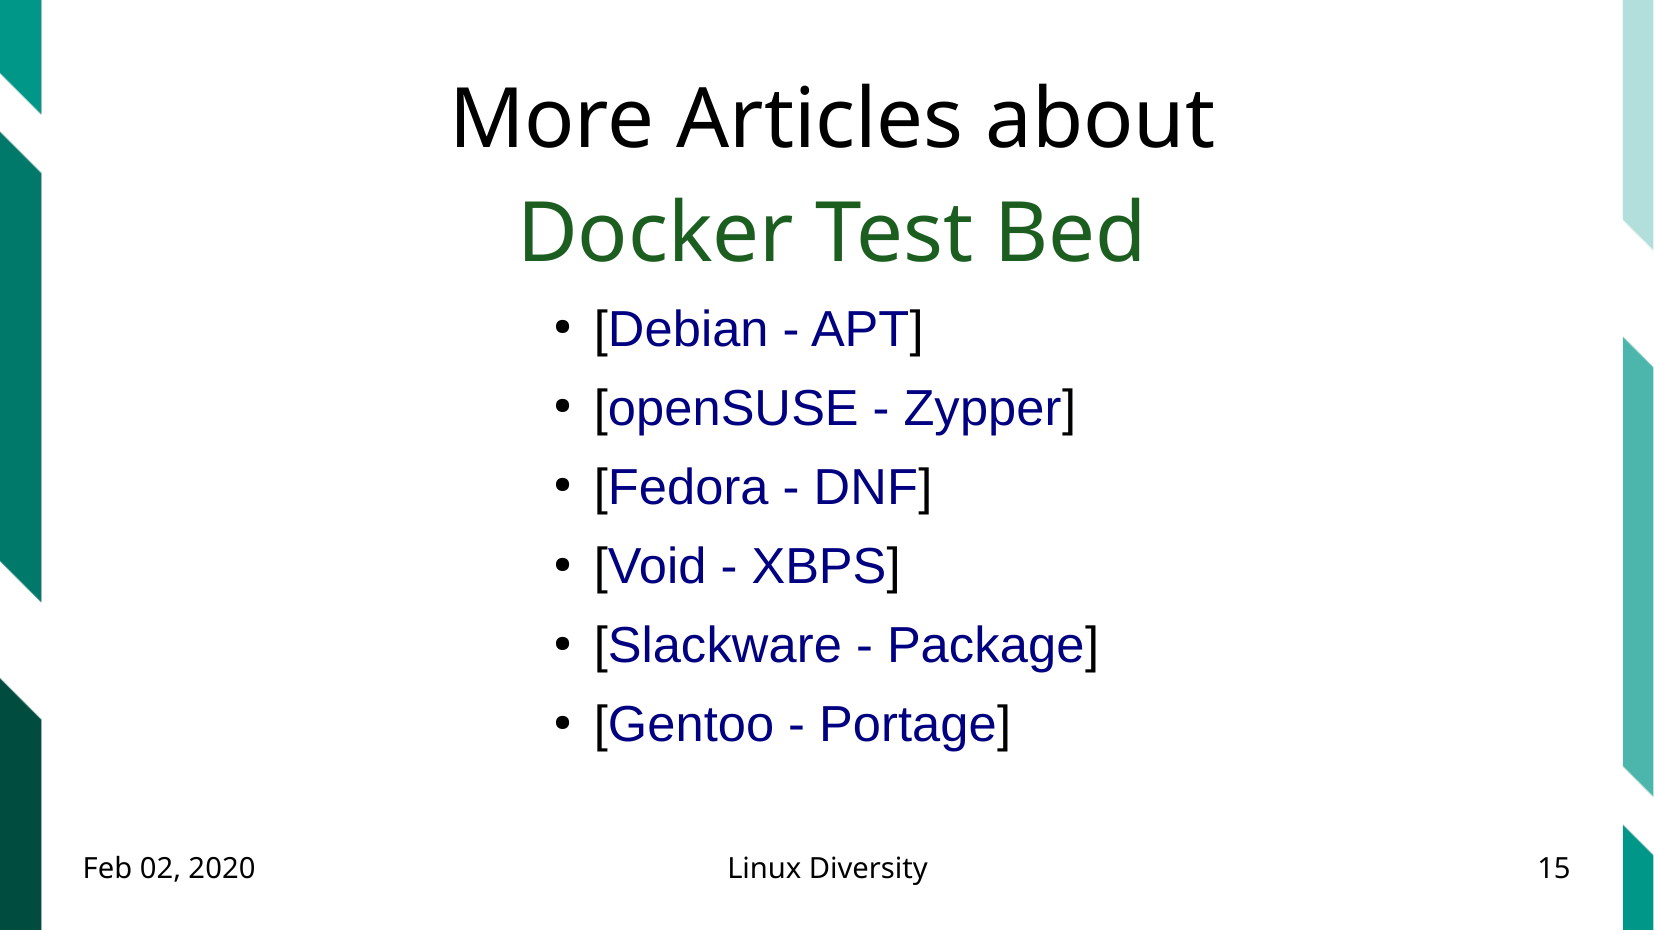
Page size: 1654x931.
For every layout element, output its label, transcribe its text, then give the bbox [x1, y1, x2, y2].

title More Articles about Docker Test Bed [285, 59, 1381, 286]
picture [0, 0, 1654, 930]
list [Debian - APT] [openSUSE - Zypper] [Fedora - DNF] [Void - XBPS] [Slackware - Package] [Gentoo - Portage] [540, 300, 1246, 757]
